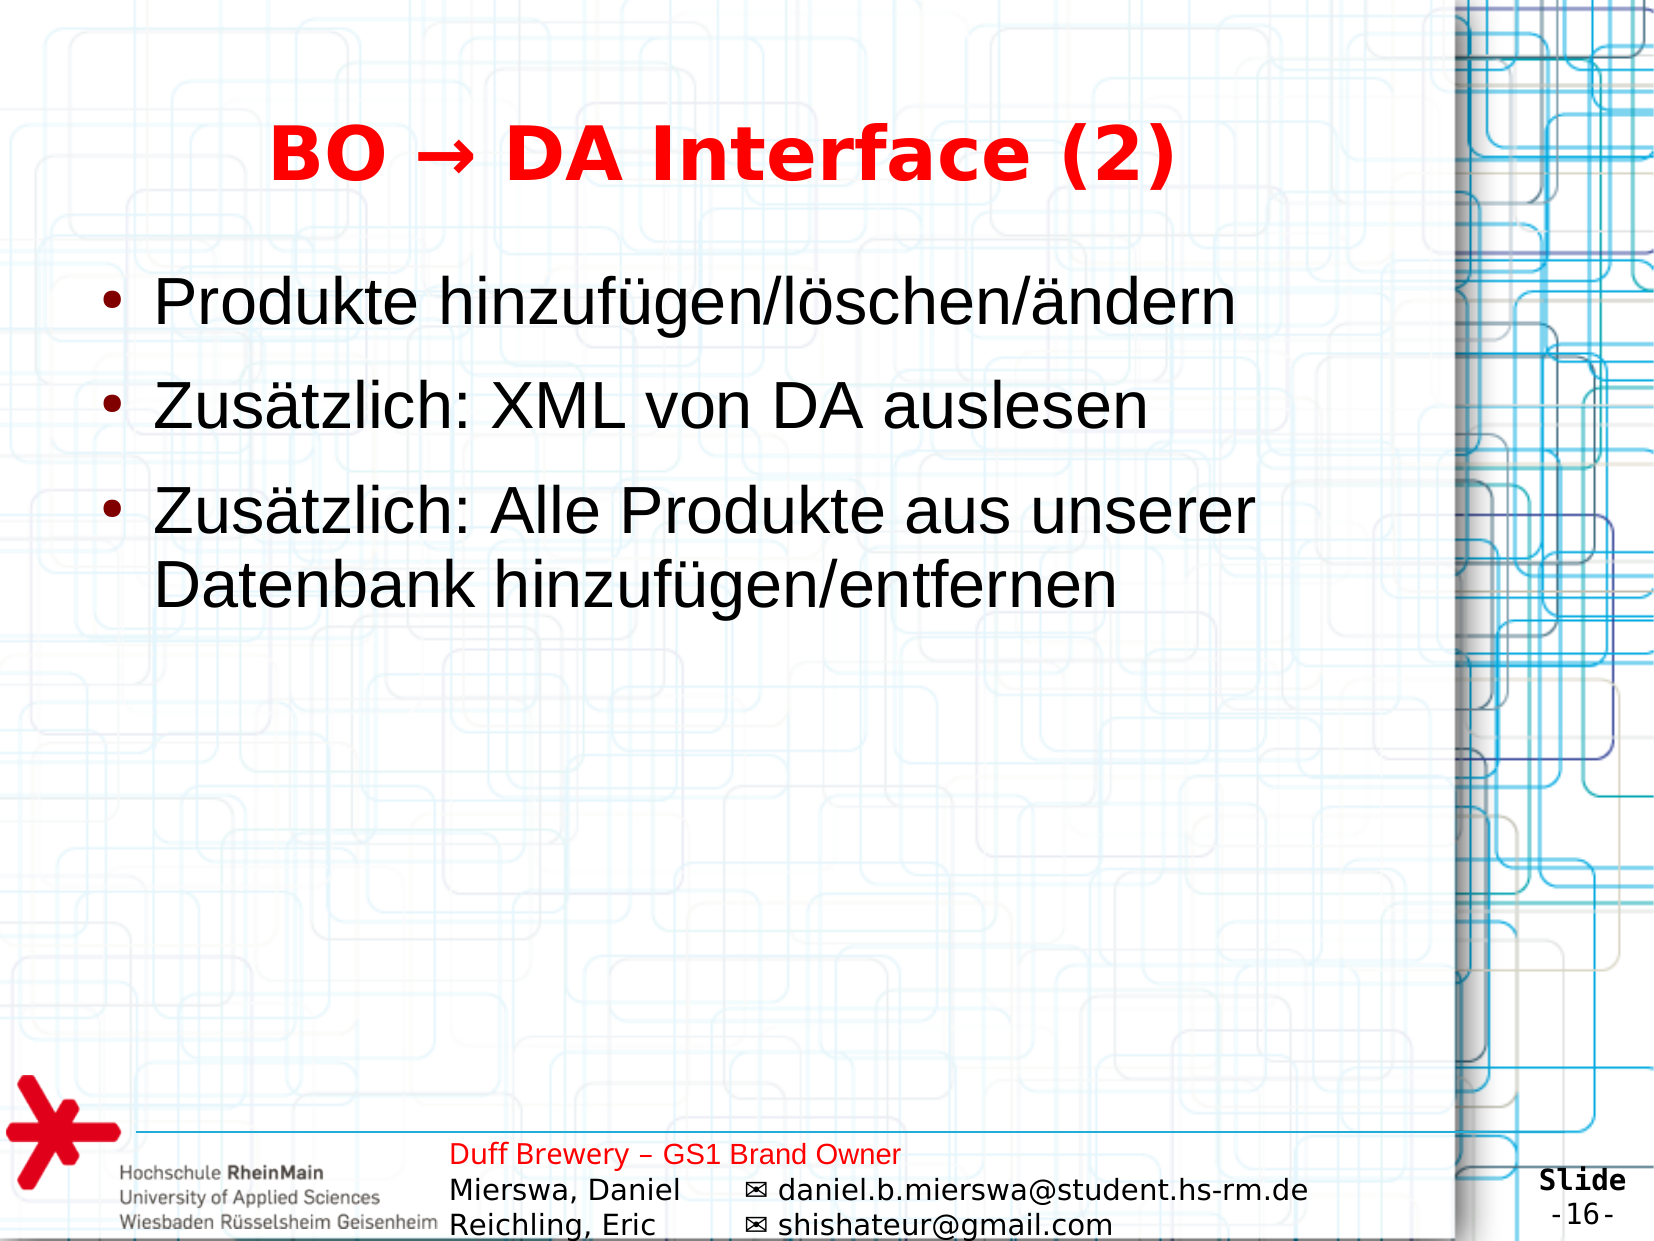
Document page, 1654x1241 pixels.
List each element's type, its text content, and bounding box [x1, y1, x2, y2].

title BO → DA Interface (2) [29, 70, 1418, 239]
picture [568, 1221, 577, 1233]
picture [0, 0, 1654, 1241]
list Produkte hinzufügen/löschen/ändern Zusätzlich: XML von DA auslesen Zusätzlich: Alle Produkte aus unserer Datenbank hinzufügen/entfernen [82, 264, 1418, 652]
picture [964, 1221, 973, 1233]
